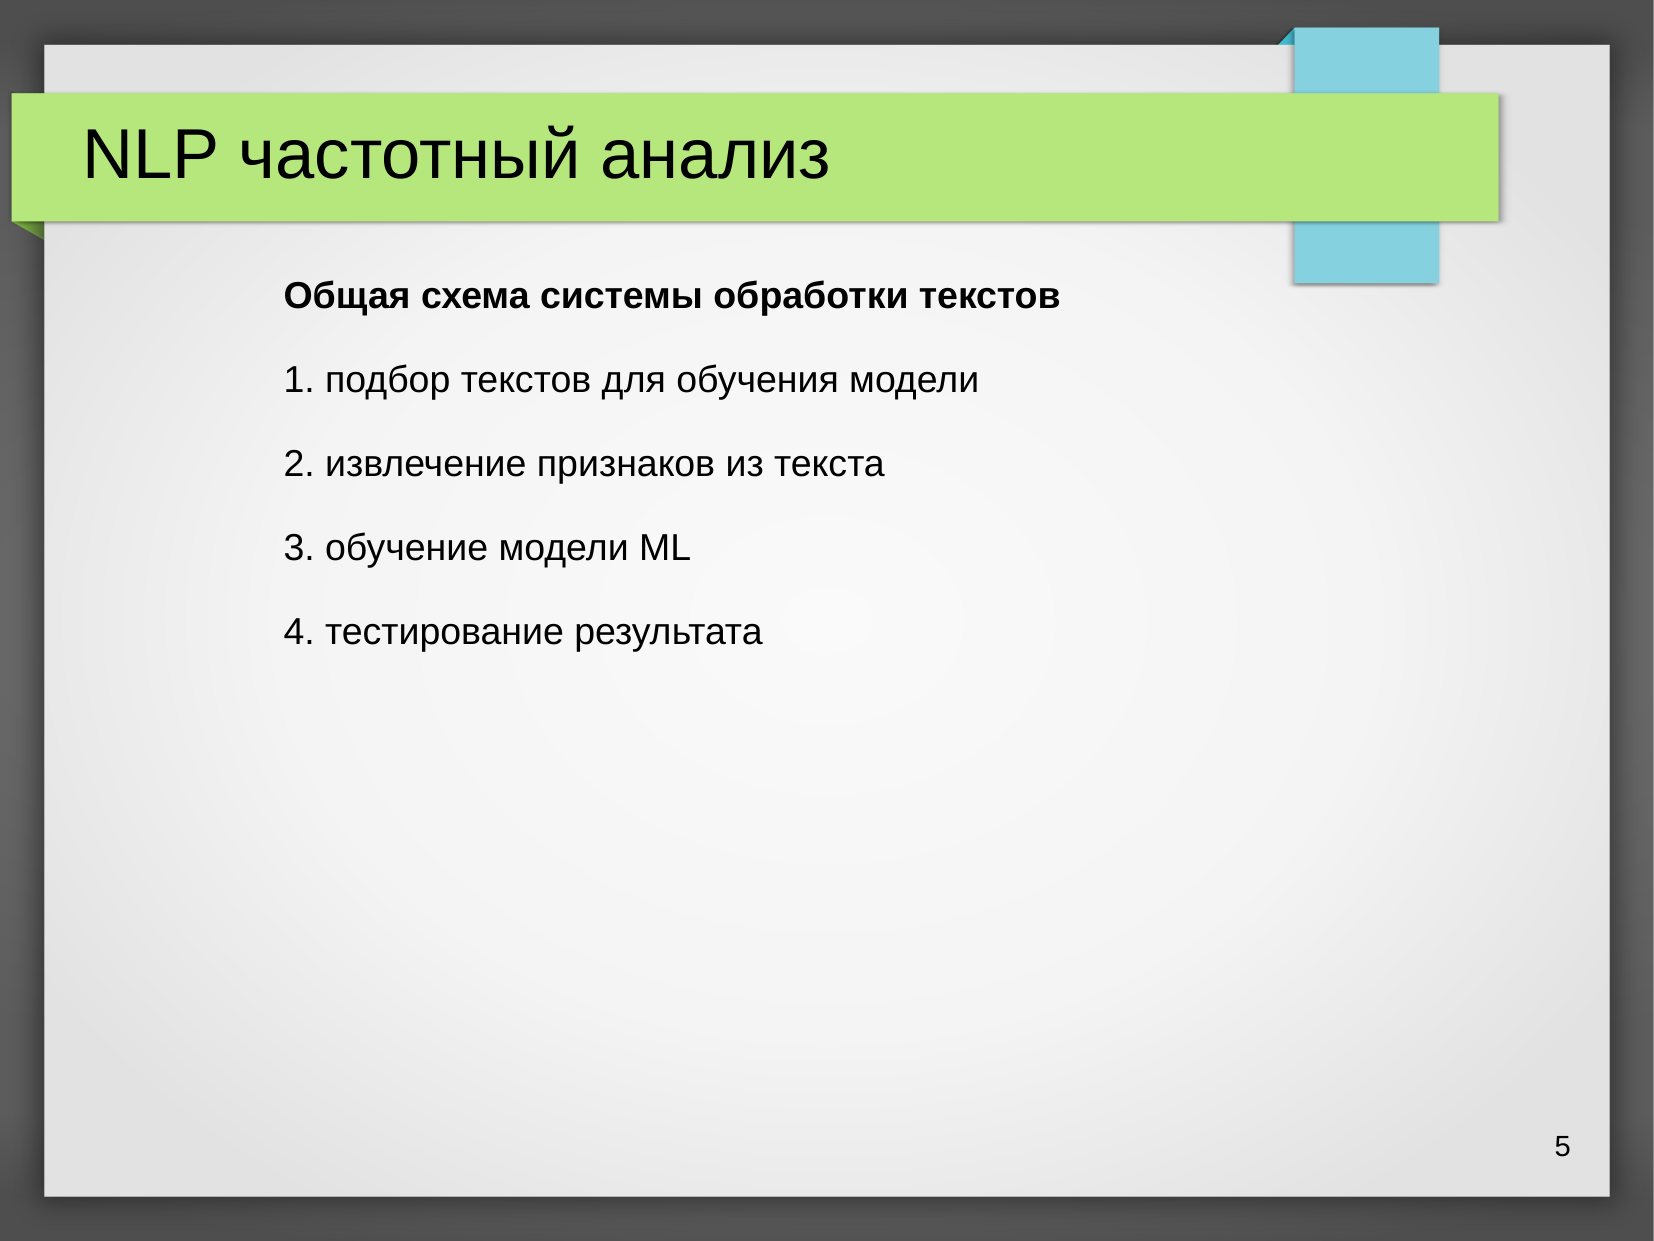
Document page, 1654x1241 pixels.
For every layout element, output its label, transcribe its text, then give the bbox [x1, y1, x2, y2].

text_box Общая схема системы обработки текстов подбор текстов для обучения модели извлечение признаков из текста обучение модели ML тестирование результата [283, 274, 1099, 721]
title NLP частотный анализ [82, 113, 1406, 194]
picture [0, 0, 1654, 1241]
